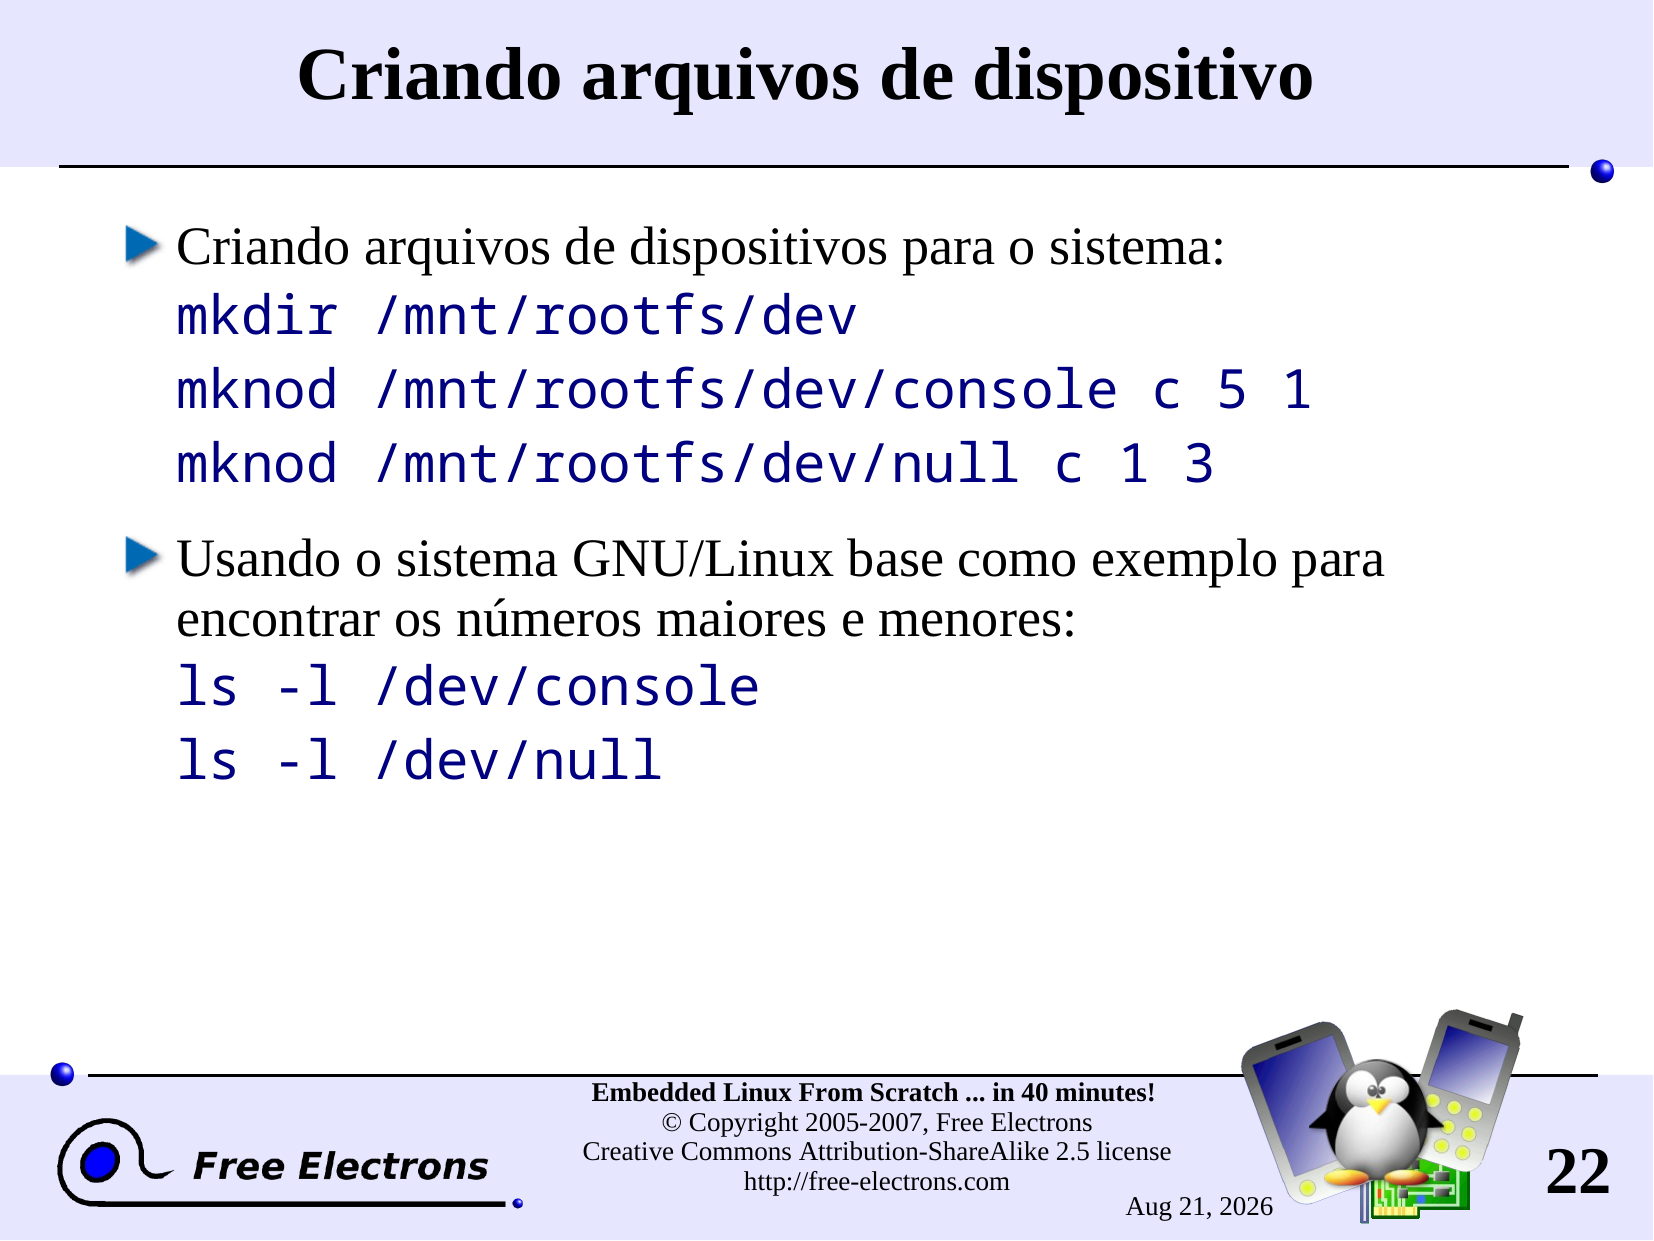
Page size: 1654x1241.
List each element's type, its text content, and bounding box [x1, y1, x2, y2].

picture [50, 1107, 527, 1216]
picture [1231, 1007, 1538, 1241]
list Criando arquivos de dispositivos para o sistema: mkdir /mnt/rootfs/dev mknod /mnt/rootfs/dev/console c 5 1 mknod /mnt/rootfs/dev/null c 1 3 Usando o sistema GNU/Linux base como exemplo para encontrar os números maiores e menores: ls -l /dev/console ls -l /dev/null [105, 216, 1518, 1066]
title Criando arquivos de dispositivo [60, 25, 1551, 124]
